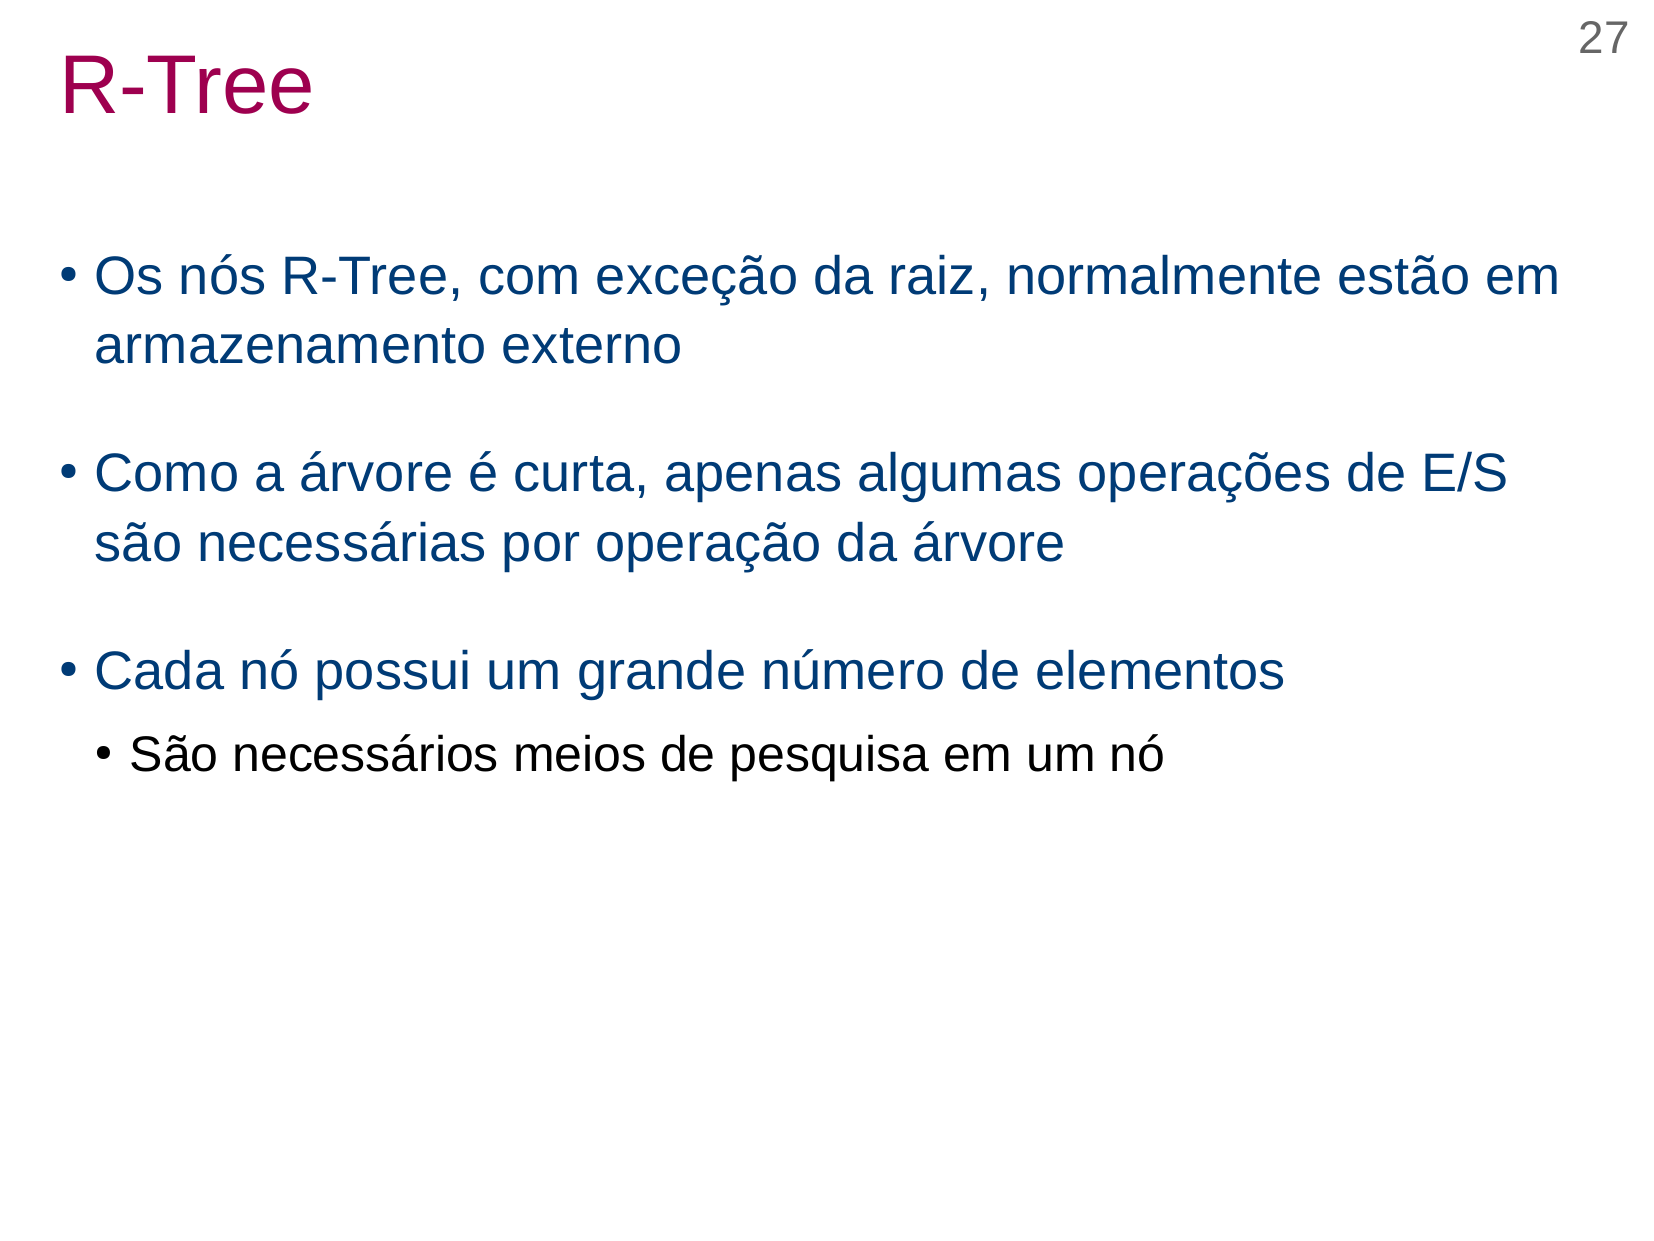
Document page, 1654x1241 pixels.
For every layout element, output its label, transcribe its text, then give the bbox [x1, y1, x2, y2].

list Os nós R-Tree, com exceção da raiz, normalmente estão em armazenamento externo Como a árvore é curta, apenas algumas operações de E/S são necessárias por operação da árvore Cada nó possui um grande número de elementos São necessários meios de pesquisa em um nó [59, 236, 1595, 1211]
title R-Tree [59, 29, 1595, 148]
